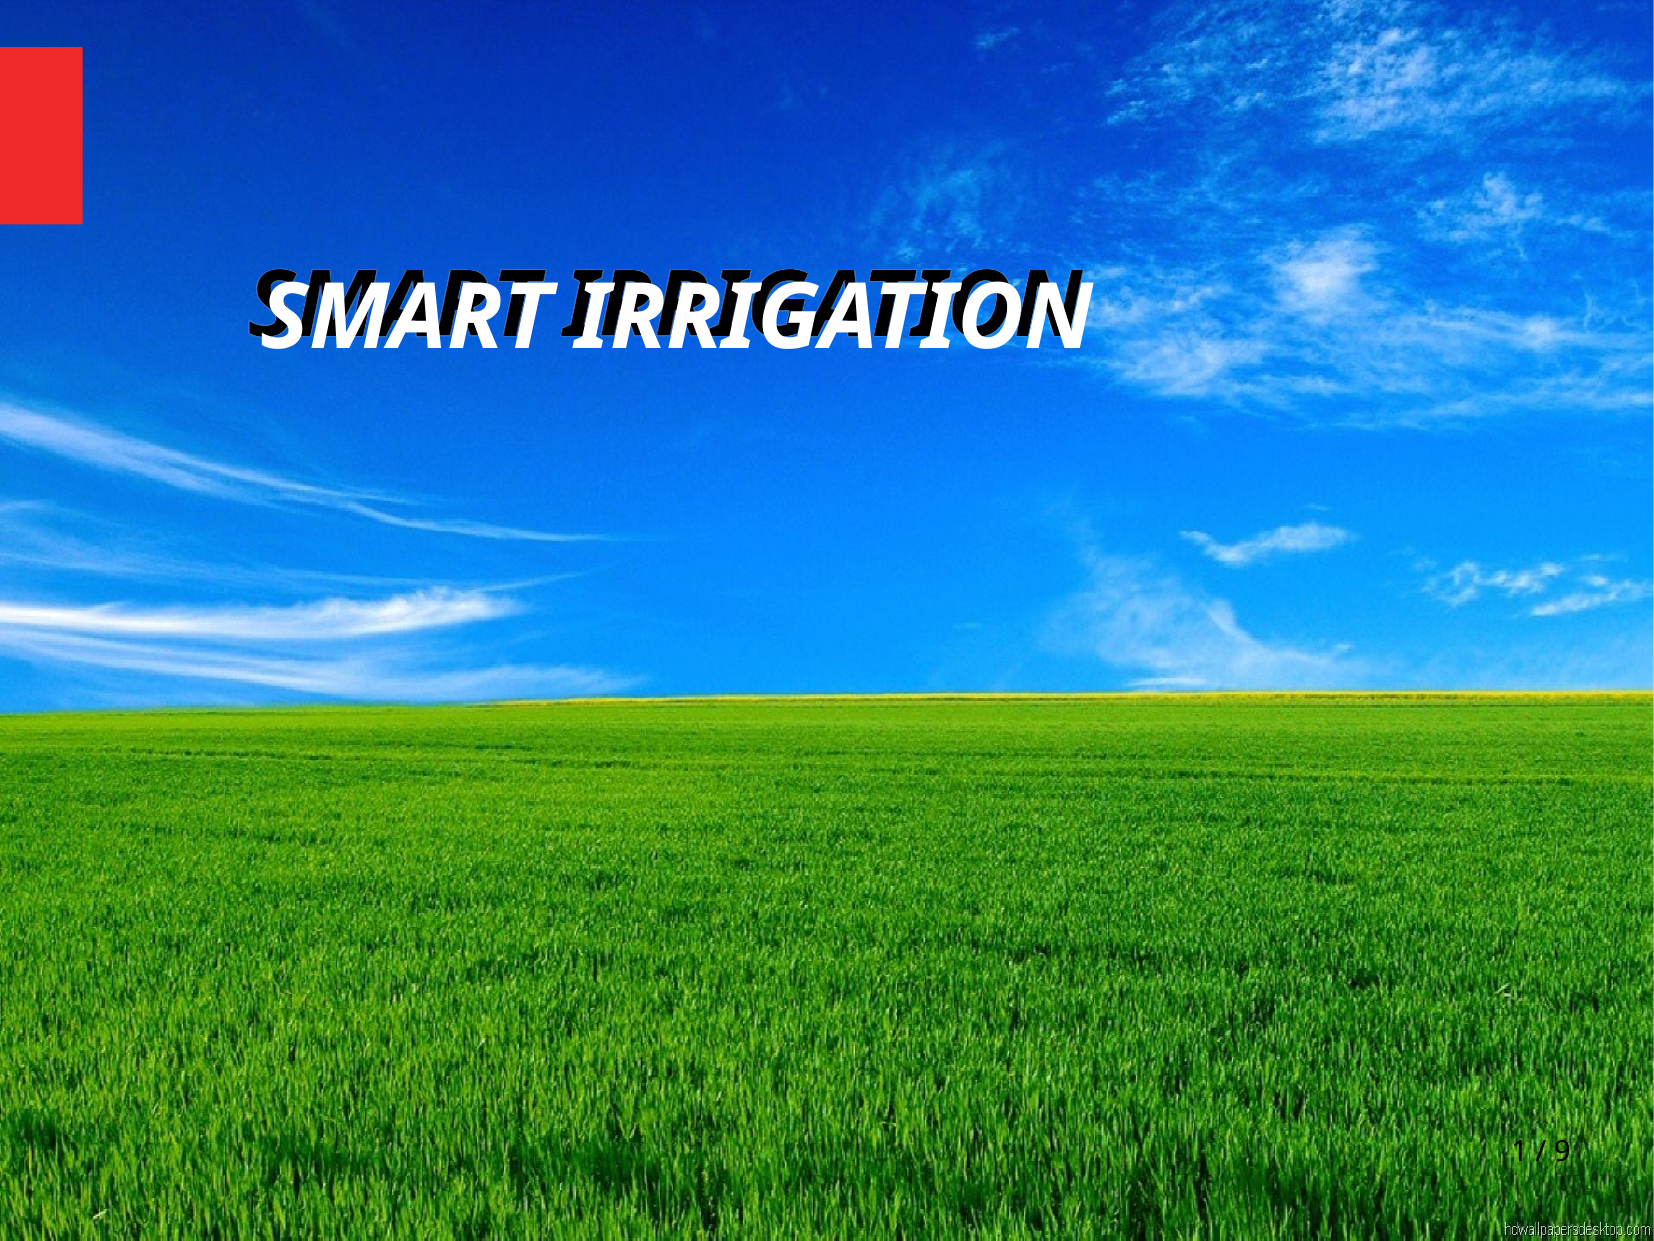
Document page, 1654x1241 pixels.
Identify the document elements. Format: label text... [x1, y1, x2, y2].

picture [0, 0, 1654, 1241]
title SMART IRRIGATION [94, 129, 1548, 497]
